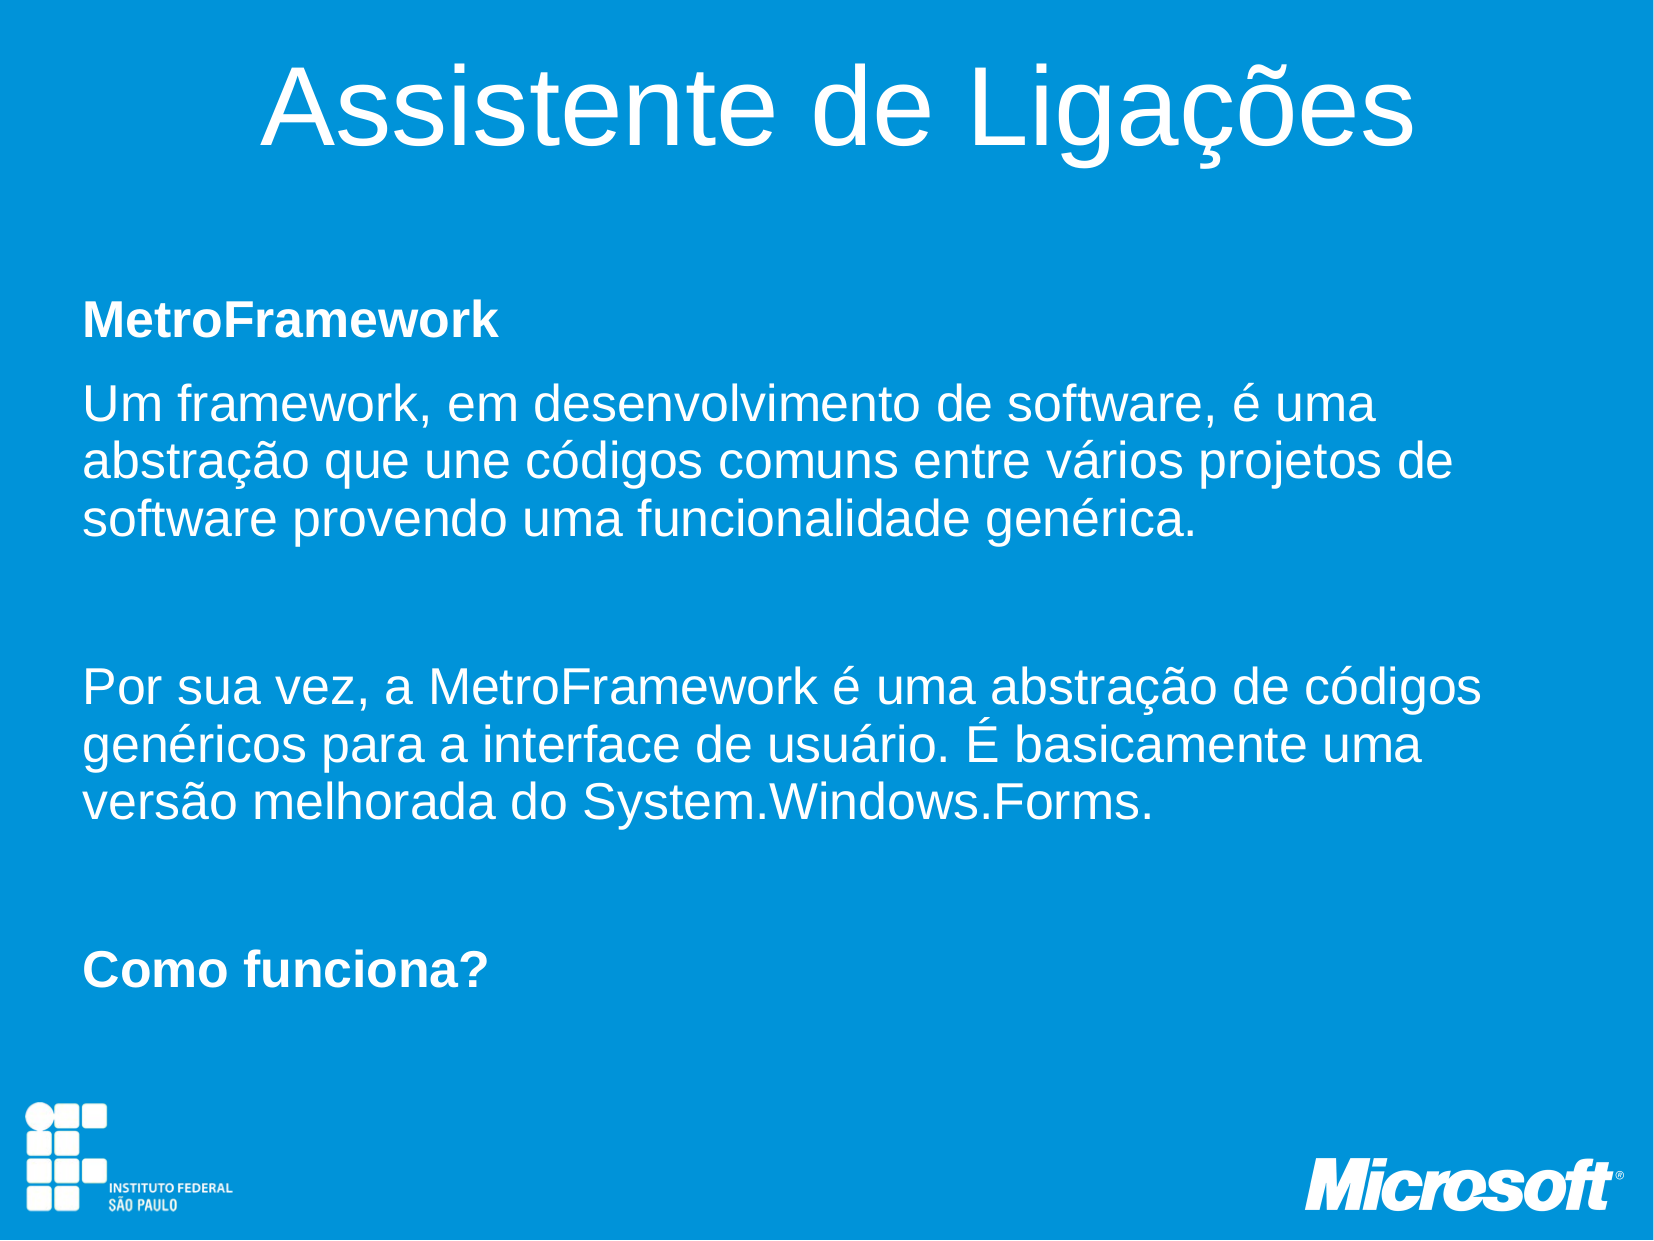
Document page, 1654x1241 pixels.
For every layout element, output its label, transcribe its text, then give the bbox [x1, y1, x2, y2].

picture [1525, 1159, 1612, 1211]
picture [118, 1184, 126, 1192]
picture [170, 1199, 176, 1211]
picture [82, 1104, 107, 1128]
picture [82, 1159, 107, 1183]
text_box Assistente de Ligações [94, 35, 1583, 178]
picture [27, 1186, 51, 1211]
picture [1306, 1159, 1369, 1209]
picture [55, 1159, 79, 1183]
picture [146, 1199, 168, 1211]
picture [1364, 1172, 1383, 1209]
picture [55, 1131, 79, 1155]
picture [27, 1159, 51, 1183]
picture [1382, 1171, 1422, 1210]
picture [185, 1184, 200, 1192]
picture [227, 1184, 232, 1192]
picture [218, 1184, 224, 1192]
picture [1373, 1159, 1386, 1166]
picture [118, 1197, 132, 1211]
picture [26, 1103, 79, 1155]
picture [138, 1199, 144, 1209]
picture [1420, 1170, 1524, 1211]
picture [155, 1184, 168, 1192]
picture [55, 1186, 79, 1211]
list MetroFramework Um framework, em desenvolvimento de software, é uma abstração que une códigos comuns entre vários projetos de software provendo uma funcionalidade genérica. Por sua vez, a MetroFramework é uma abstração de códigos genéricos para a interface de usuário. É basicamente uma versão melhorada do System.Windows.Forms. Como funciona? [82, 290, 1571, 1010]
